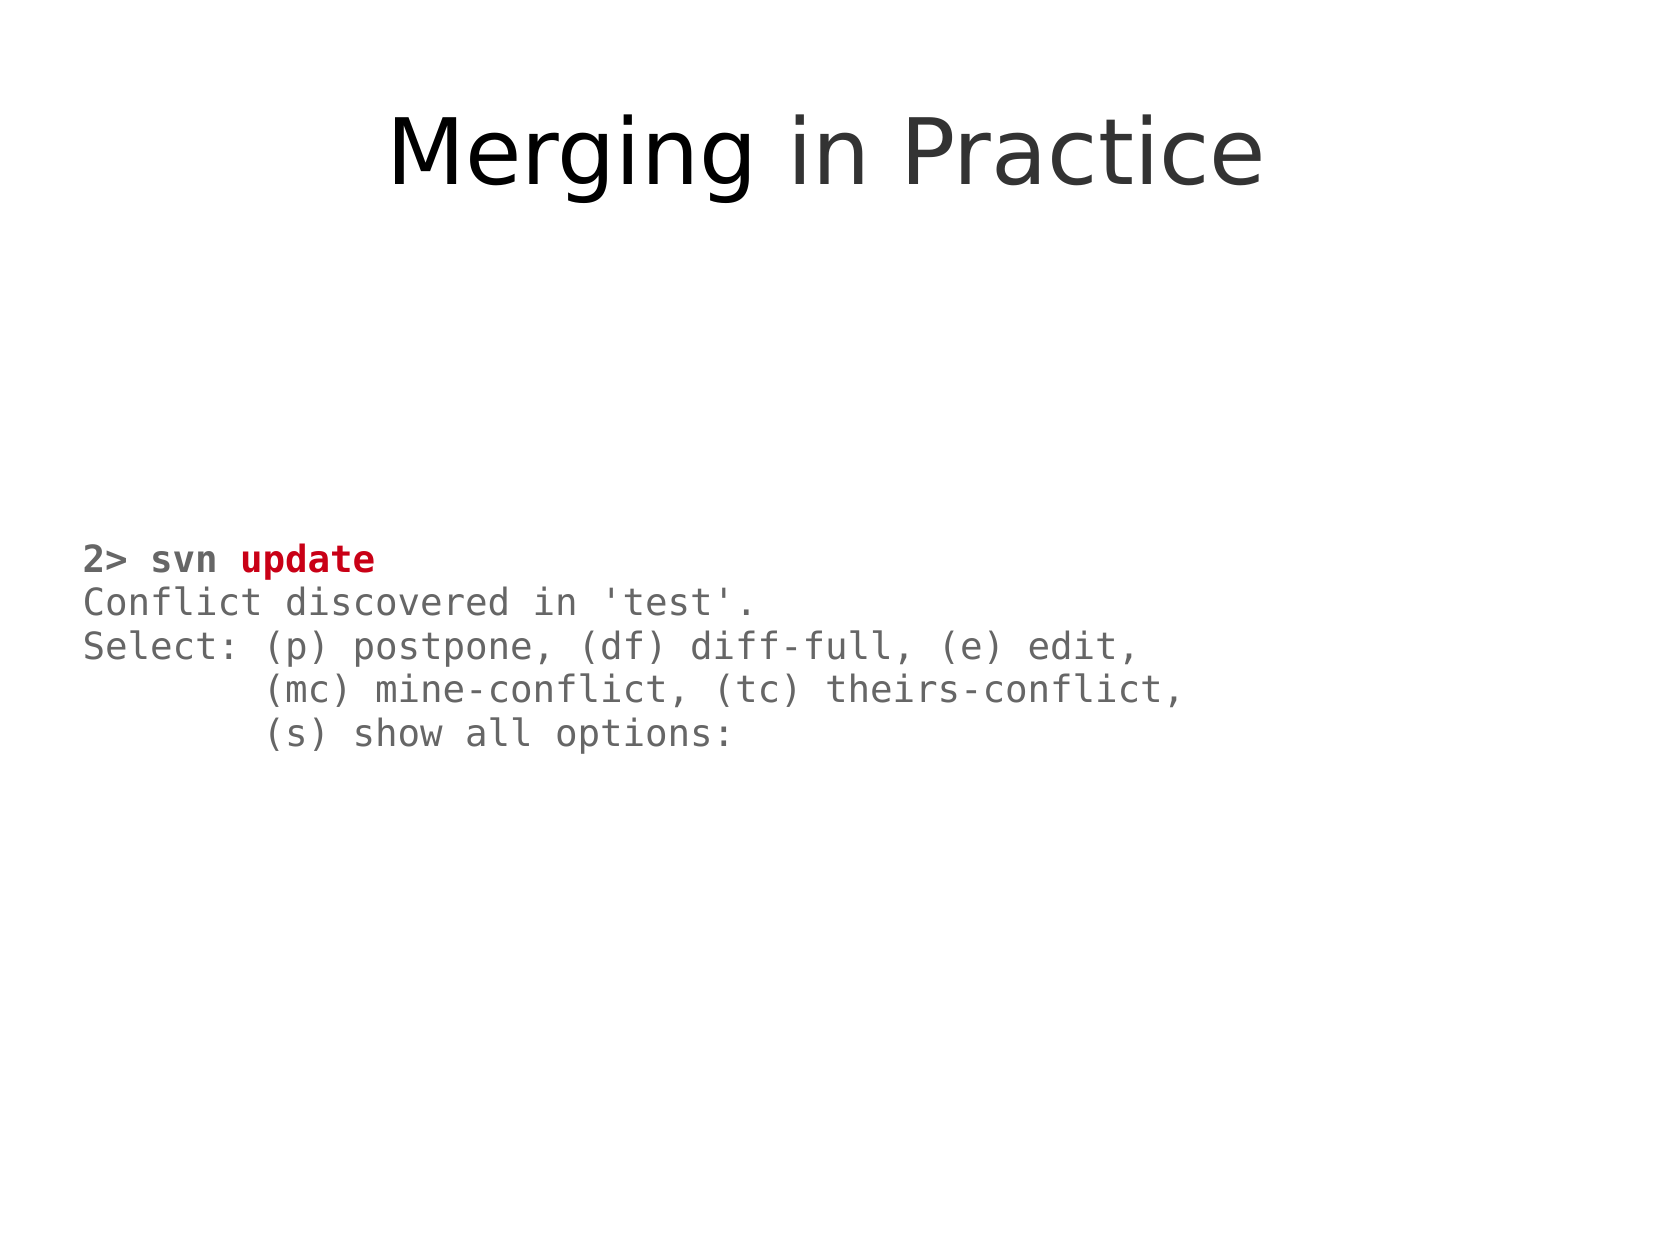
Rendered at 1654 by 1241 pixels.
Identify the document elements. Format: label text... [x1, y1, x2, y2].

subtitle 2> svn update Conflict discovered in 'test'. Select: (p) postpone, (df) diff-full, (e) edit, (mc) mine-conflict, (tc) theirs-conflict, (s) show all options: [82, 244, 1571, 1049]
title Merging in Practice [82, 56, 1571, 244]
